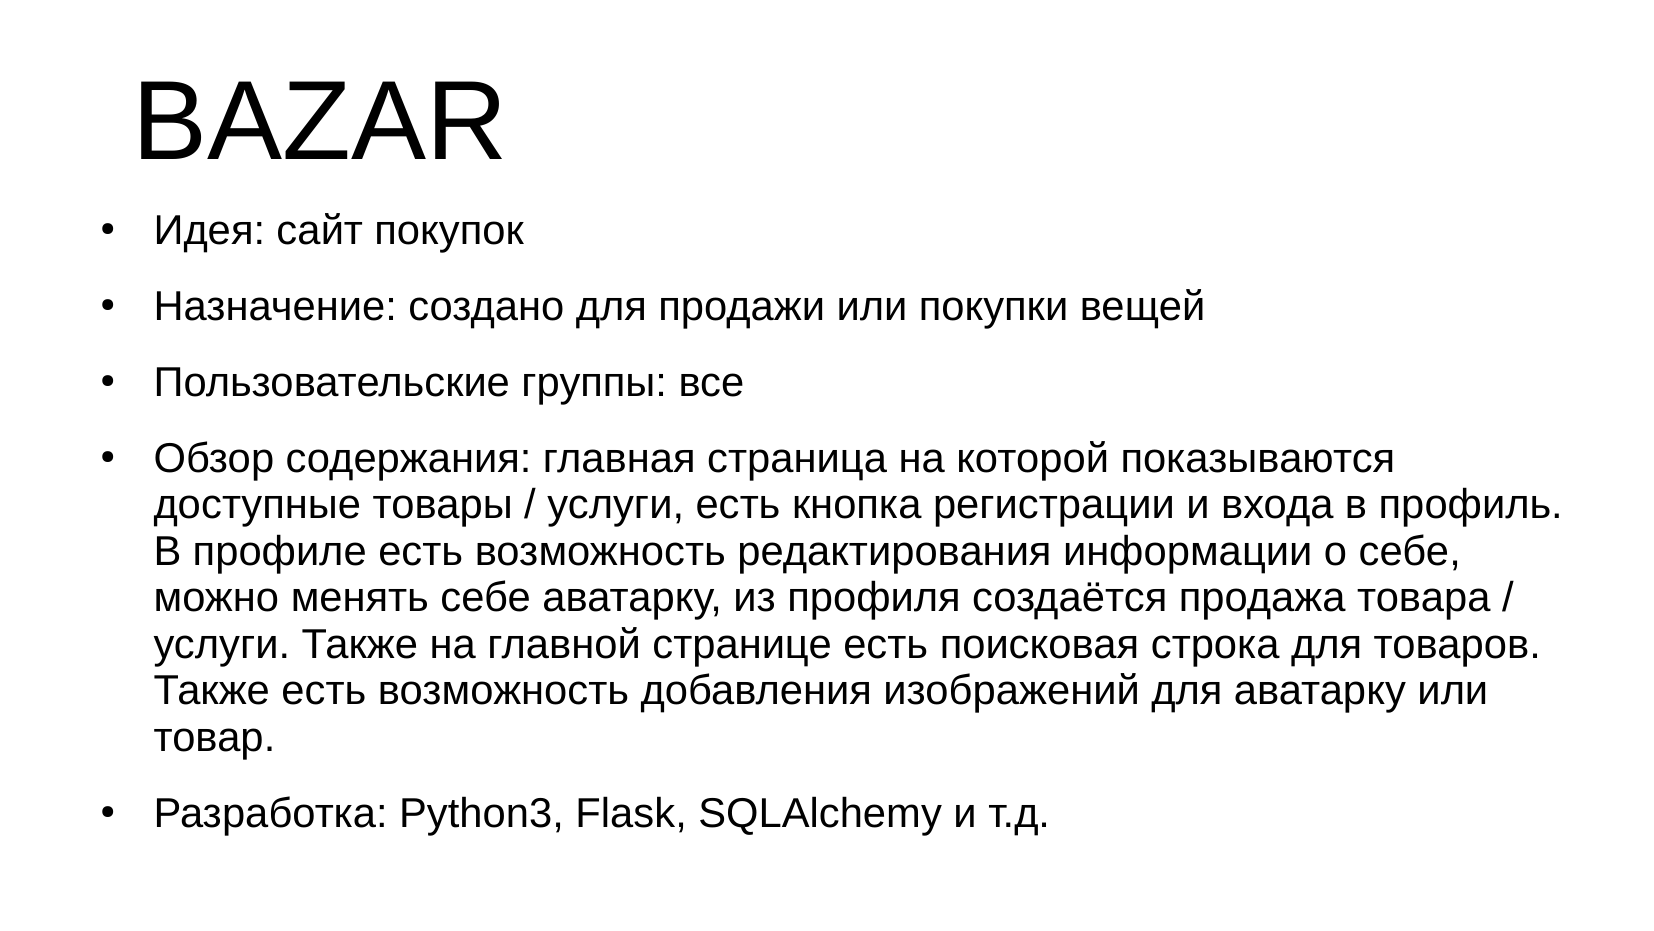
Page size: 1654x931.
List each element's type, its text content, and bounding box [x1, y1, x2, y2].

list Идея: сайт покупок Назначение: создано для продажи или покупки вещей Пользовательские группы: все Обзор содержания: главная страница на которой показываются доступные товары / услуги, есть кнопка регистрации и входа в профиль. В профиле есть возможность редактирования информации о себе, можно менять себе аватарку, из профиля создаётся продажа товара / услуги. Также на главной странице есть поисковая строка для товаров. Также есть возможность добавления изображений для аватарку или товар. Разработка: Python3, Flask, SQLAlchemy и т.д. [82, 206, 1571, 857]
text_box BAZAR [118, 50, 532, 191]
